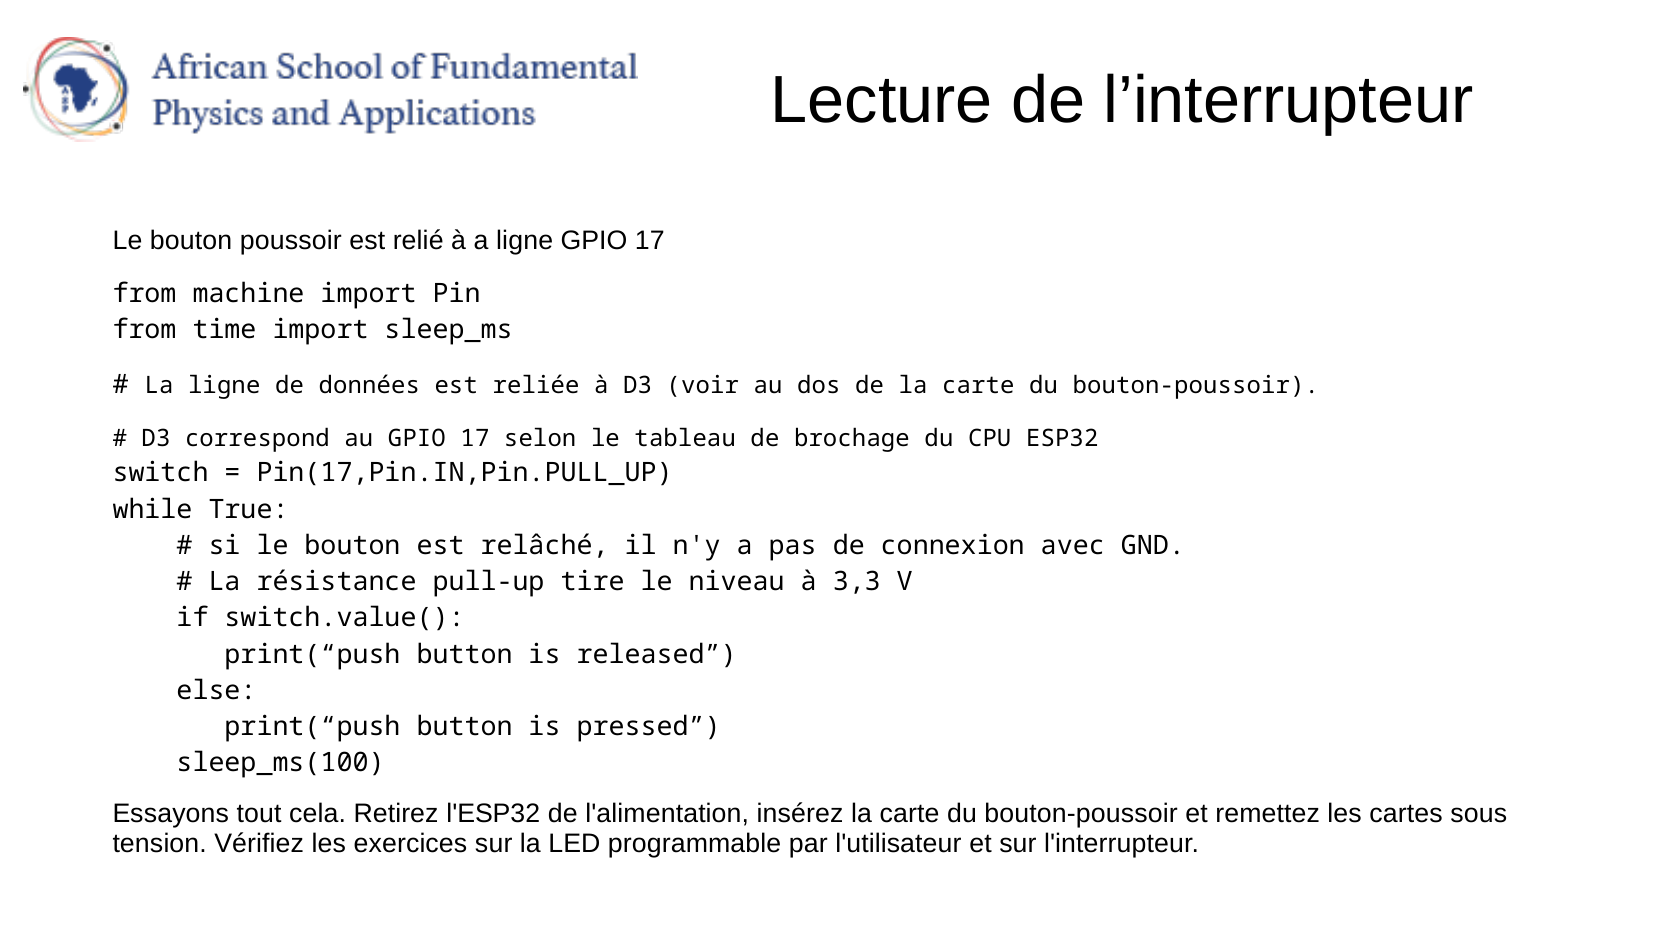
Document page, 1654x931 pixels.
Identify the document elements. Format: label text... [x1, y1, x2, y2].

list Le bouton poussoir est relié à a ligne GPIO 17 from machine import Pin from time import sleep_ms # La ligne de données est reliée à D3 (voir au dos de la carte du bouton-poussoir). # D3 correspond au GPIO 17 selon le tableau de brochage du CPU ESP32 switch = Pin(17,Pin.IN,Pin.PULL_UP) while True: # si le bouton est relâché, il n'y a pas de connexion avec GND. # La résistance pull-up tire le niveau à 3,3 V if switch.value(): print(“push button is released”) else: print(“push button is pressed”) sleep_ms(100) Essayons tout cela. Retirez l'ESP32 de l'alimentation, insérez la carte du bouton-poussoir et remettez les cartes sous tension. Vérifiez les exercices sur la LED programmable par l'utilisateur et sur l'interrupteur. [112, 225, 1601, 863]
title Lecture de l’interrupteur [635, 21, 1610, 177]
picture [23, 37, 635, 142]
